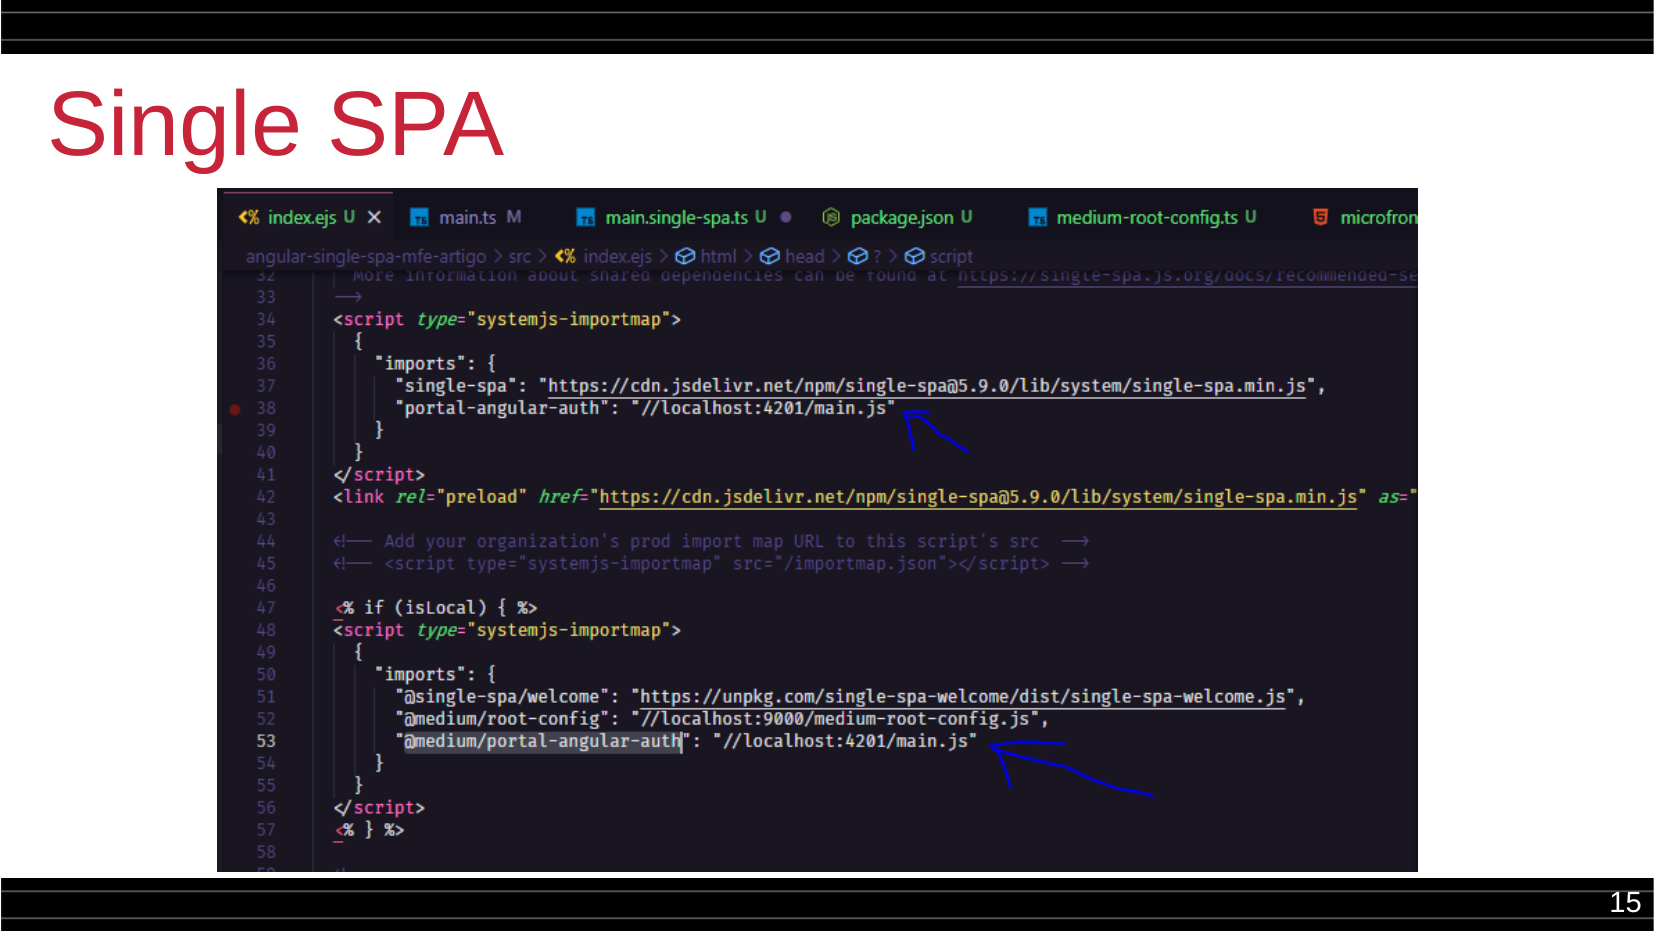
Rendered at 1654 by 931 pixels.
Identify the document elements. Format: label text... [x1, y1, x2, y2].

picture [1, 878, 1654, 931]
title Single SPA [47, 45, 1536, 201]
picture [217, 188, 1418, 872]
picture [1, 0, 1654, 54]
